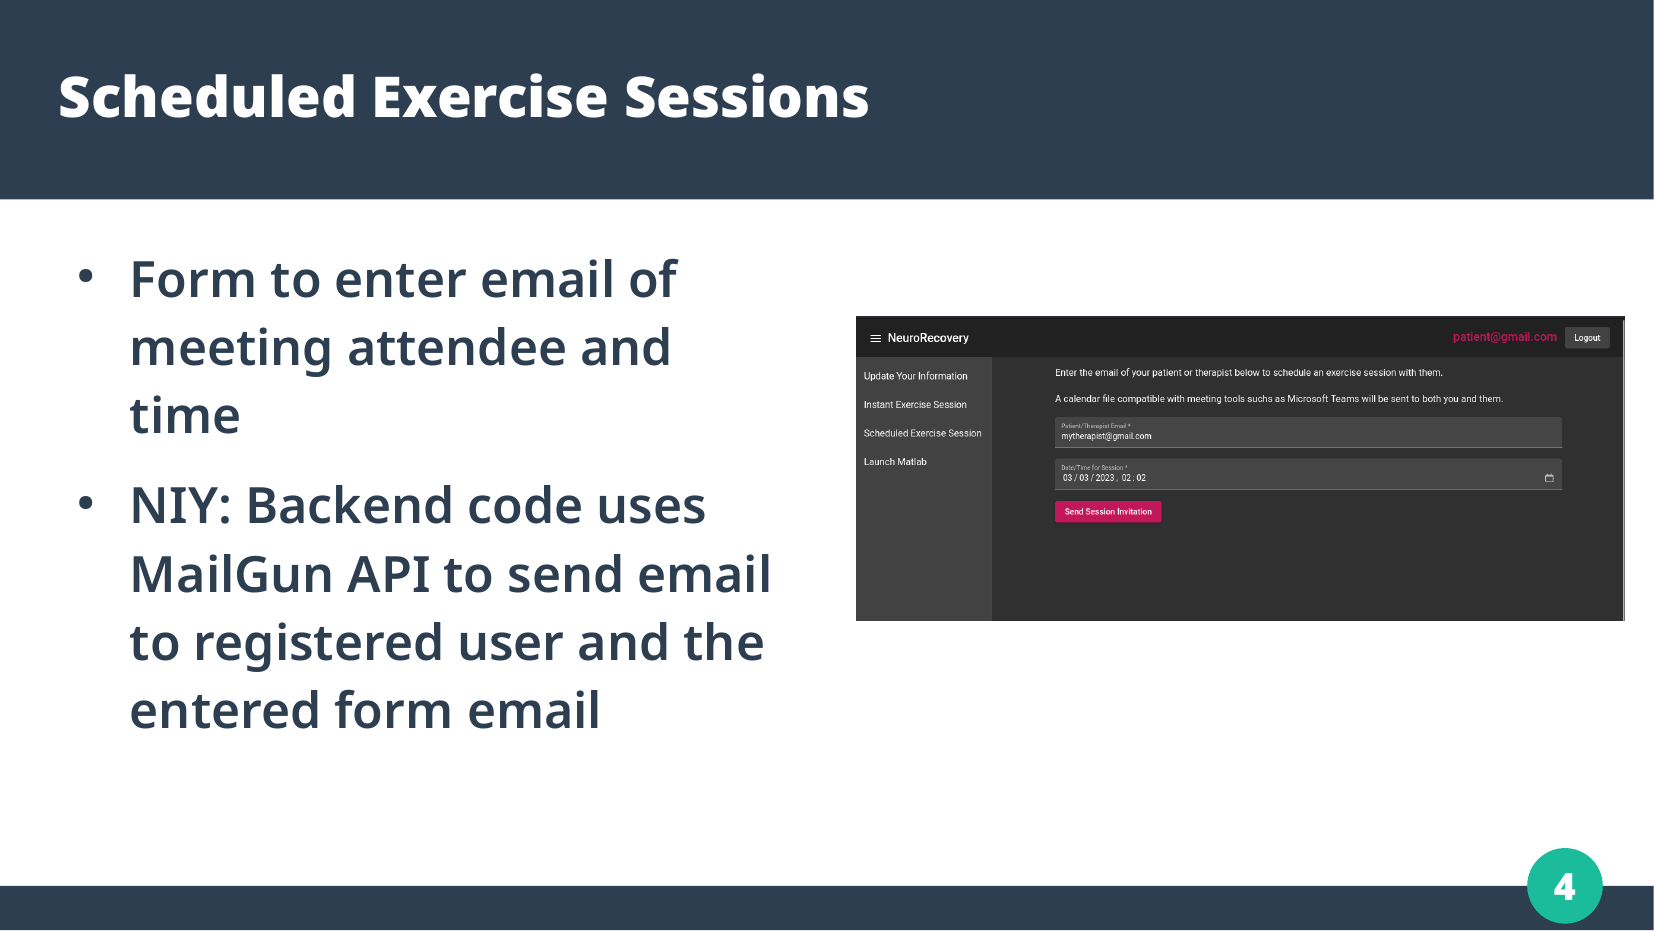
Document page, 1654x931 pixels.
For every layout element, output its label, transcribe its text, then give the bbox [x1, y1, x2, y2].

list Form to enter email of meeting attendee and time NIY: Backend code uses MailGun API to send email to registered user and the entered form email [59, 243, 798, 864]
picture [856, 316, 1625, 621]
title Scheduled Exercise Sessions [59, 37, 1595, 155]
